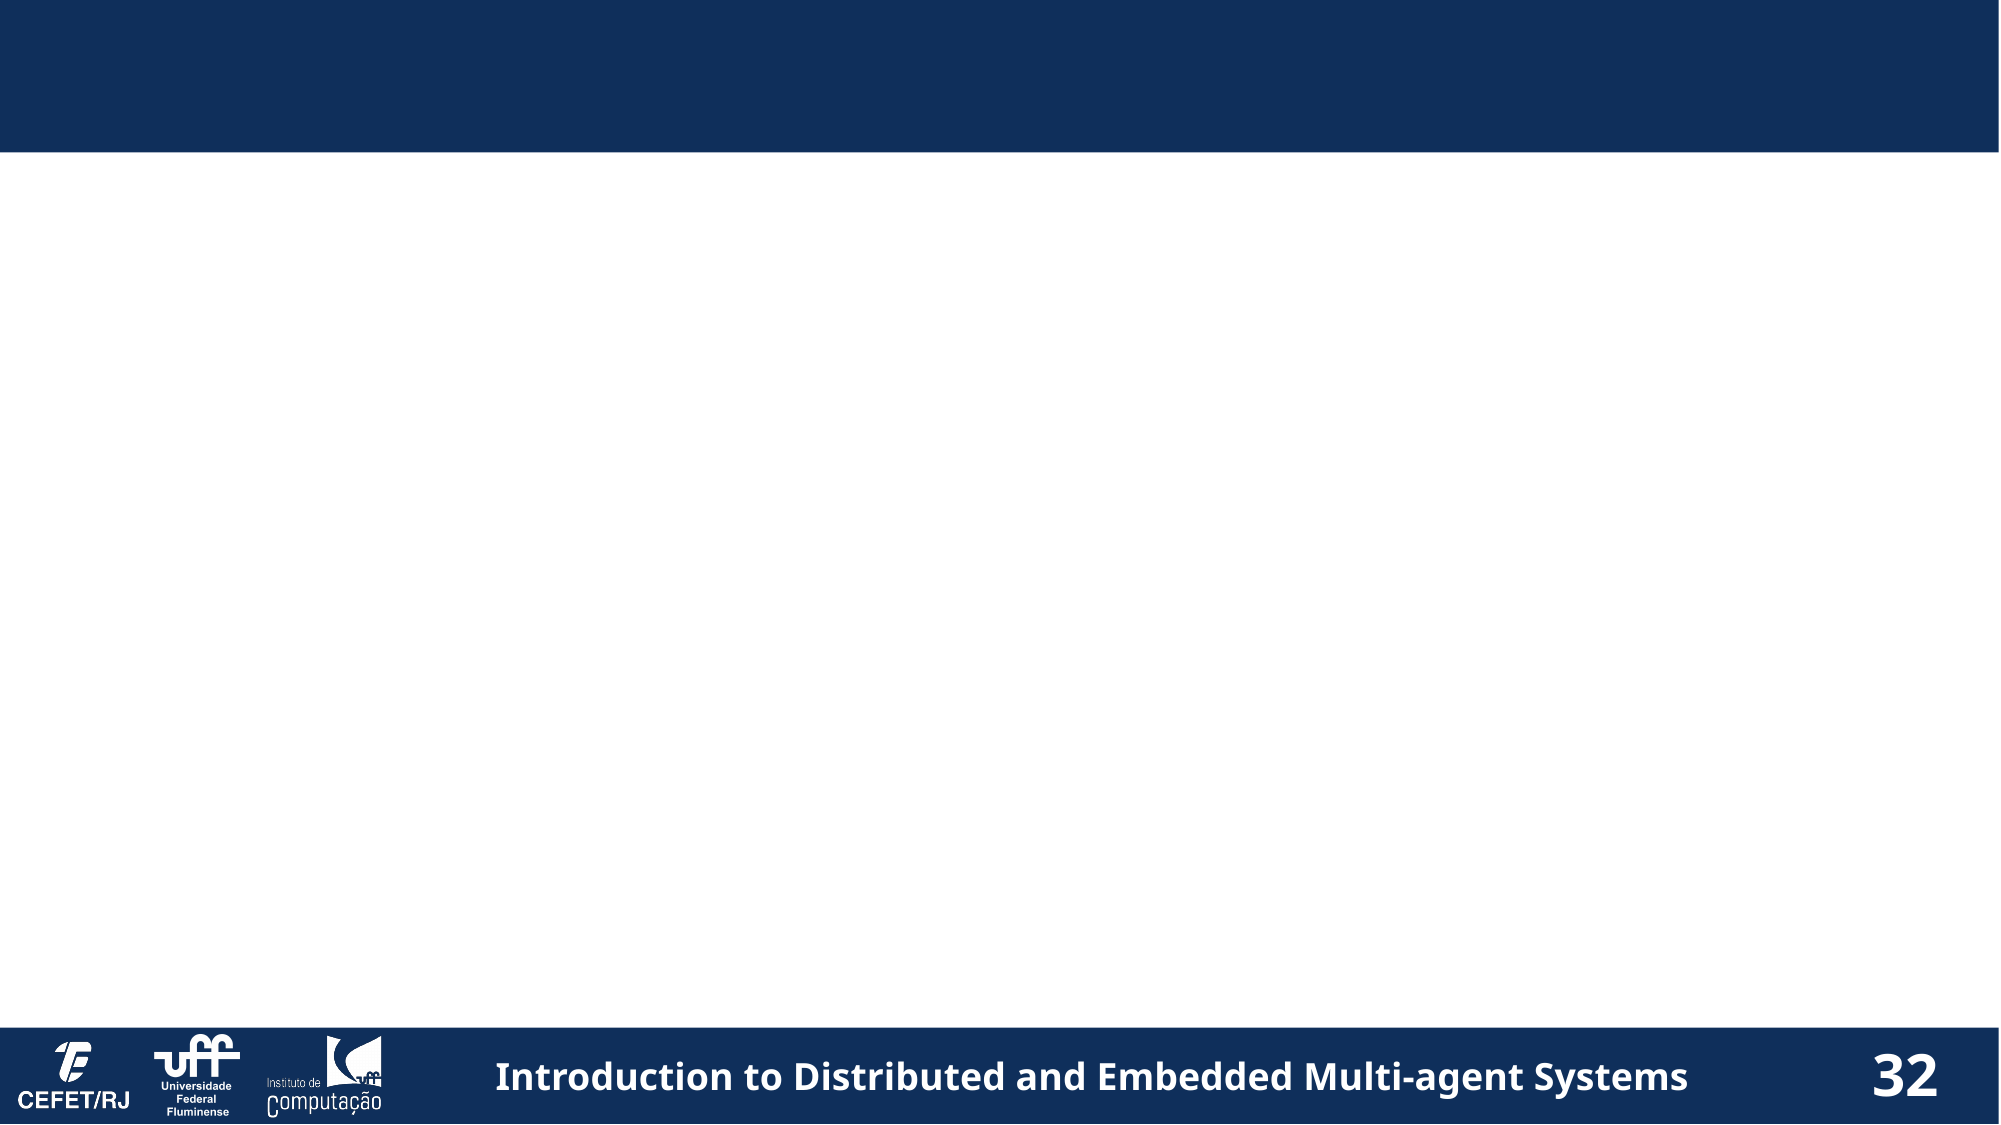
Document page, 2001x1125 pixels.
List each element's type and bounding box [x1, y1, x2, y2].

picture [153, 1033, 241, 1121]
picture [18, 1021, 129, 1125]
picture [265, 1033, 383, 1118]
